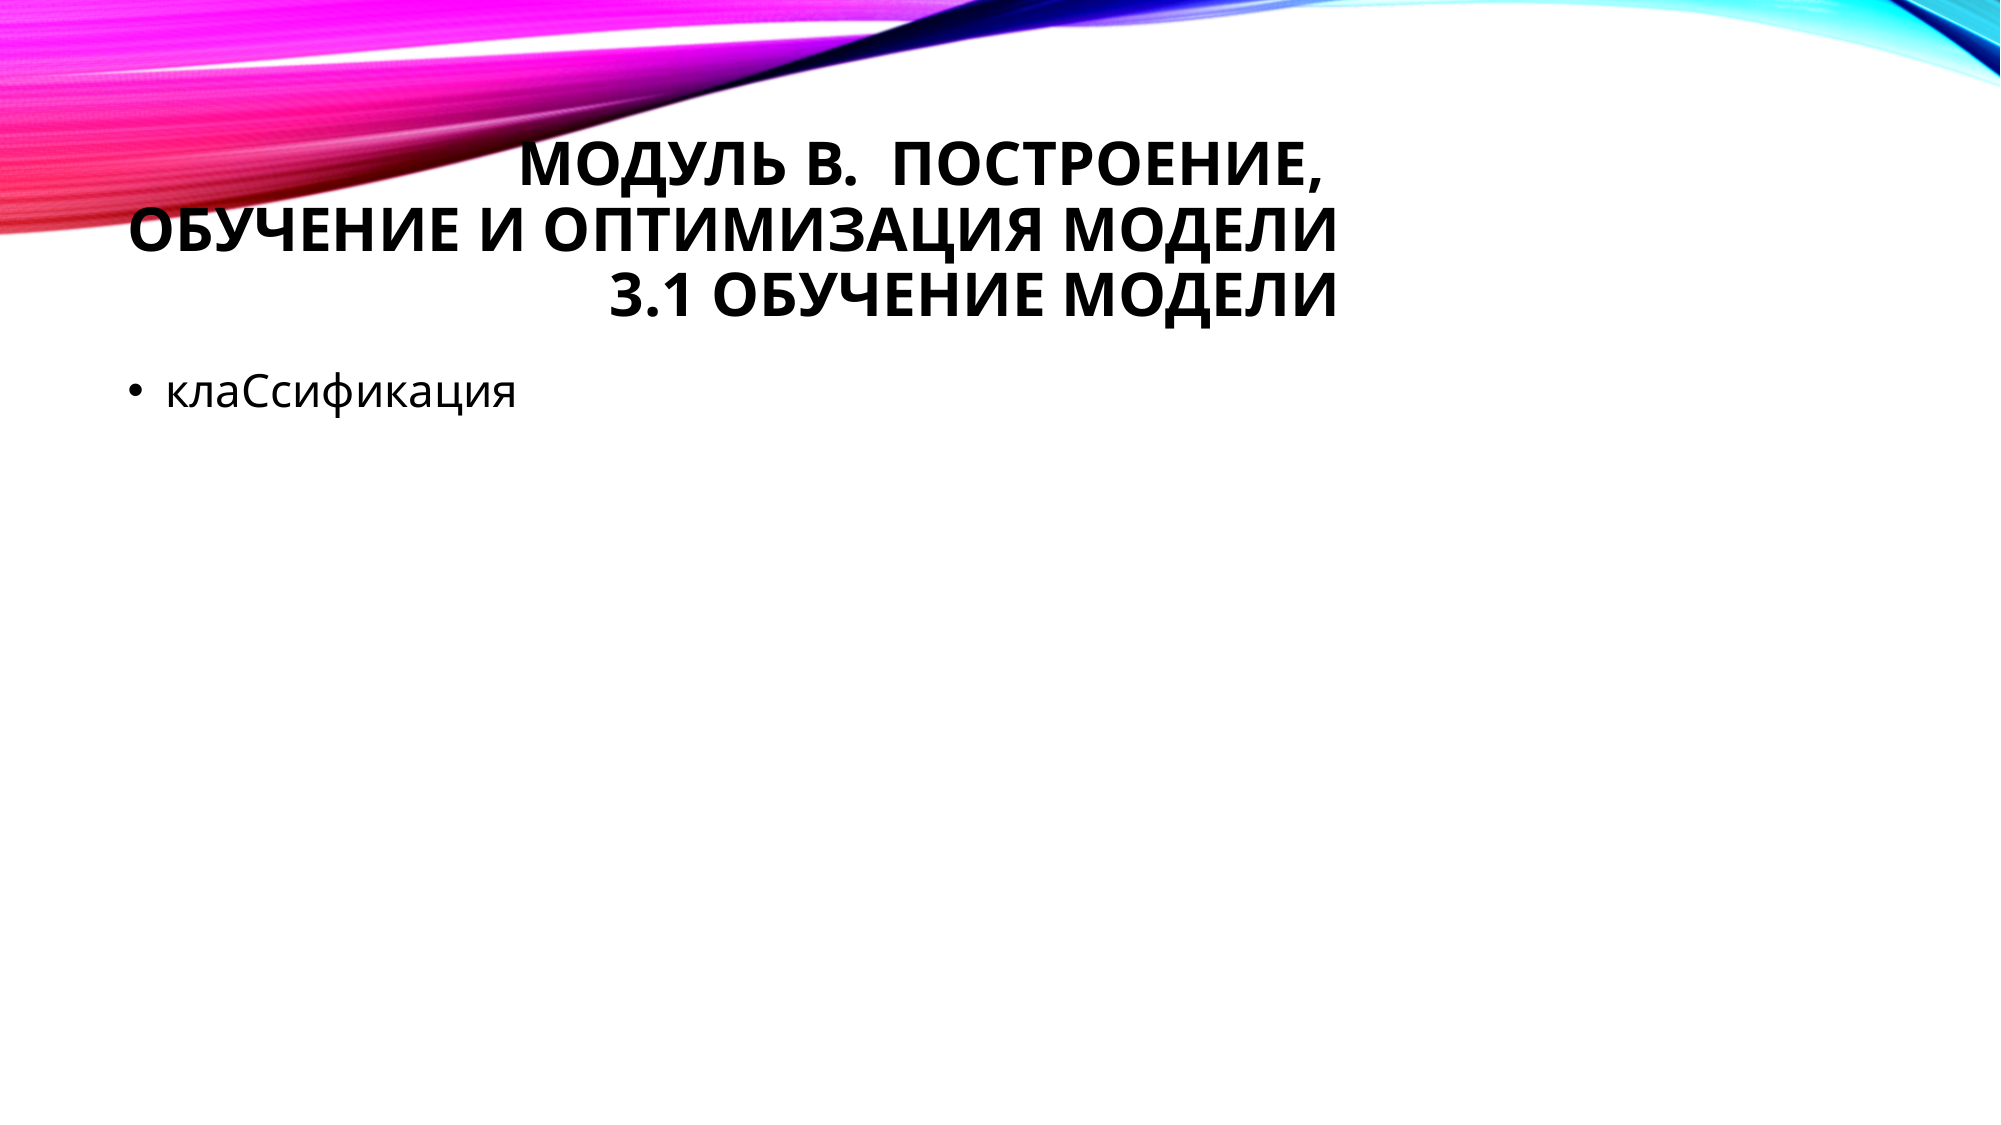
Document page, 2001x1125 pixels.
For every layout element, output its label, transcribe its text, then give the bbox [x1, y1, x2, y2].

title Модуль В. Построение, обучение и оптимизация модели 3.1 Обучение модели [112, 125, 1888, 338]
list клаСсификация [112, 360, 1888, 1021]
